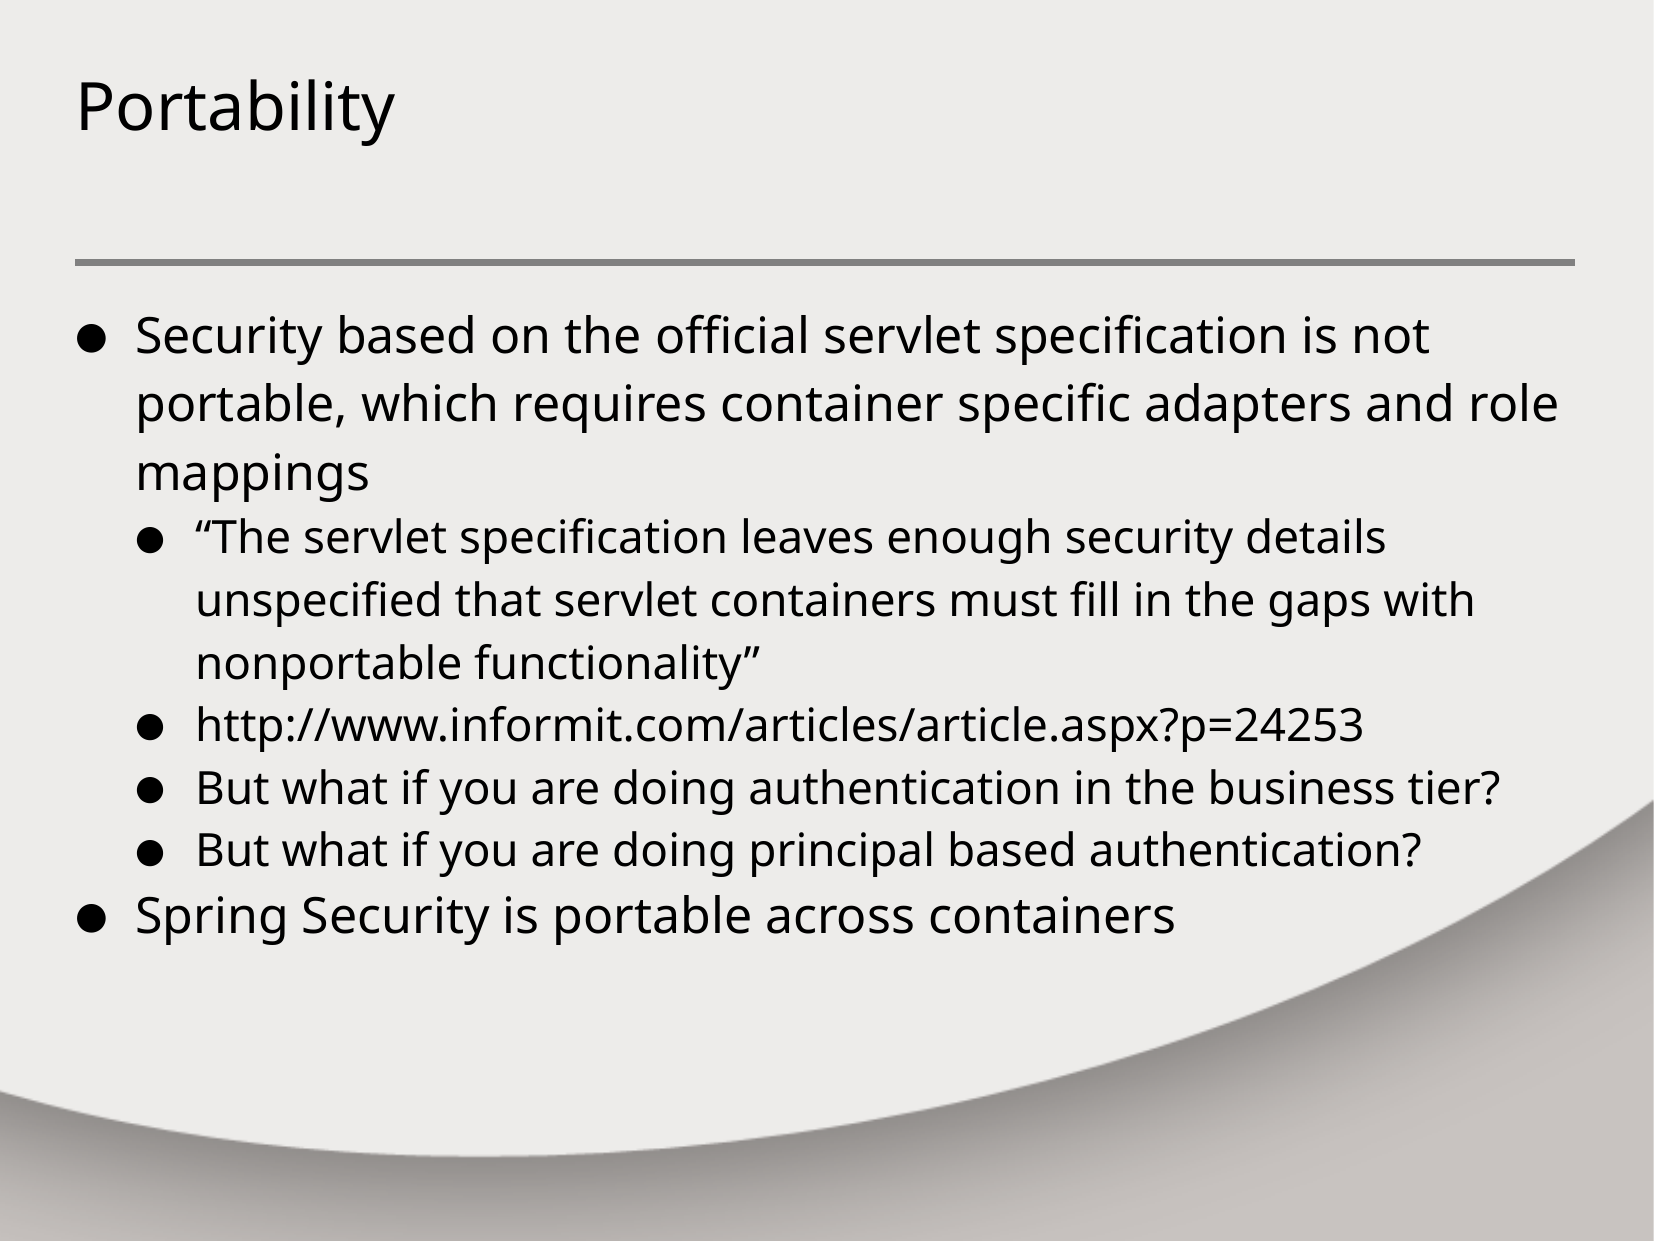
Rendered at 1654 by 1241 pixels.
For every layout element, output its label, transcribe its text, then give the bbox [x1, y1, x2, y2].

title Portability [75, 75, 1576, 226]
list Security based on the official servlet specification is not portable, which requires container specific adapters and role mappings “The servlet specification leaves enough security details unspecified that servlet containers must fill in the gaps with nonportable functionality” http://www.informit.com/articles/article.aspx?p=24253 But what if you are doing authentication in the business tier? But what if you are doing principal based authentication? Spring Security is portable across containers [75, 300, 1576, 1163]
picture [0, 0, 1654, 1241]
